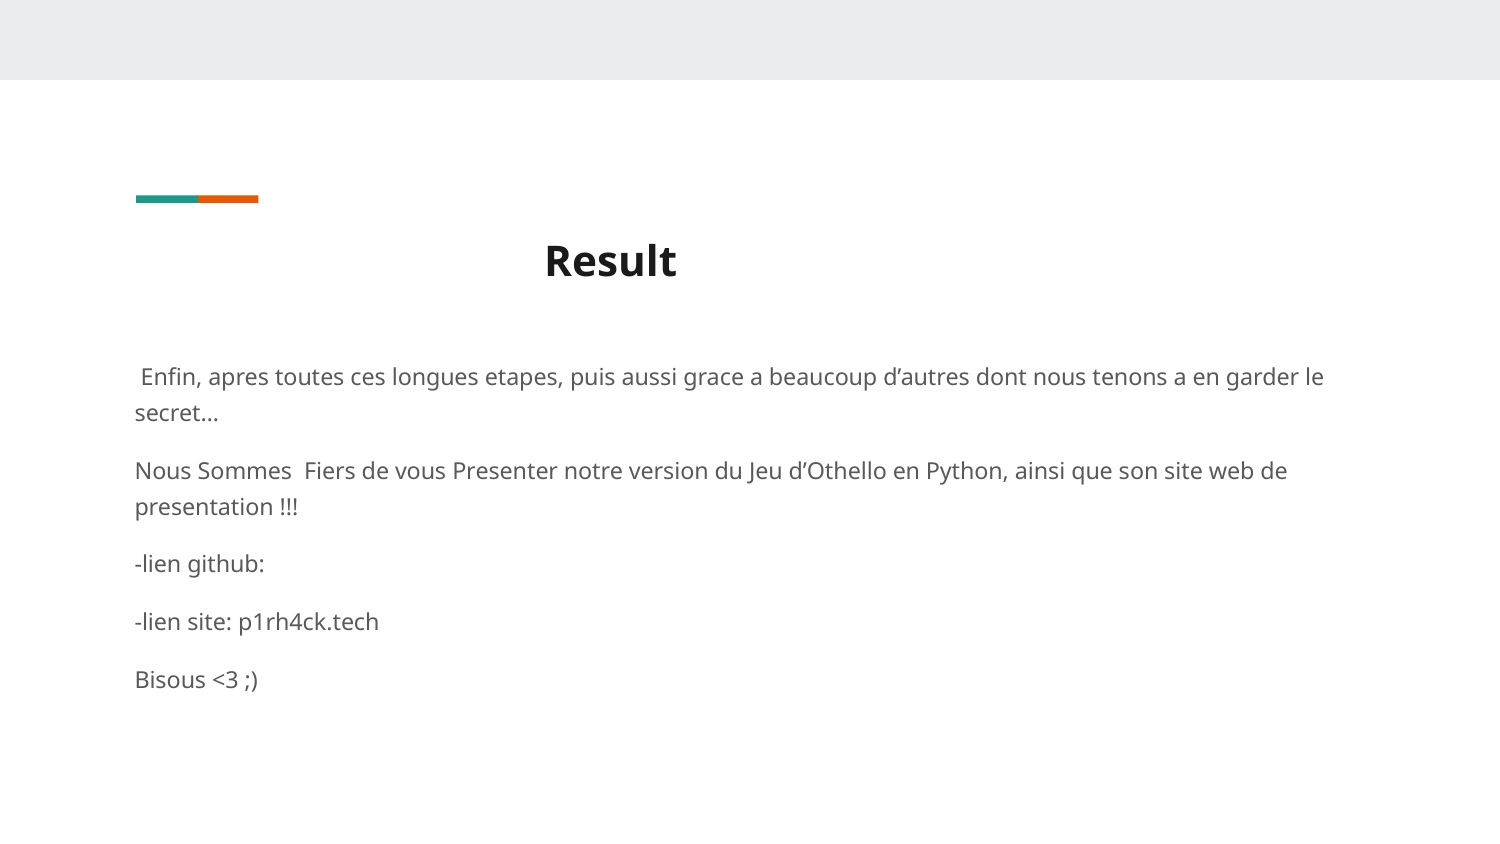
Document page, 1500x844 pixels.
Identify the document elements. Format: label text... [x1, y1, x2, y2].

list Enfin, apres toutes ces longues etapes, puis aussi grace a beaucoup d’autres dont nous tenons a en garder le secret… Nous Sommes Fiers de vous Presenter notre version du Jeu d’Othello en Python, ainsi que son site web de presentation !!! -lien github: -lien site: p1rh4ck.tech Bisous <3 ;) [119, 341, 1381, 712]
title Result [119, 216, 1381, 305]
